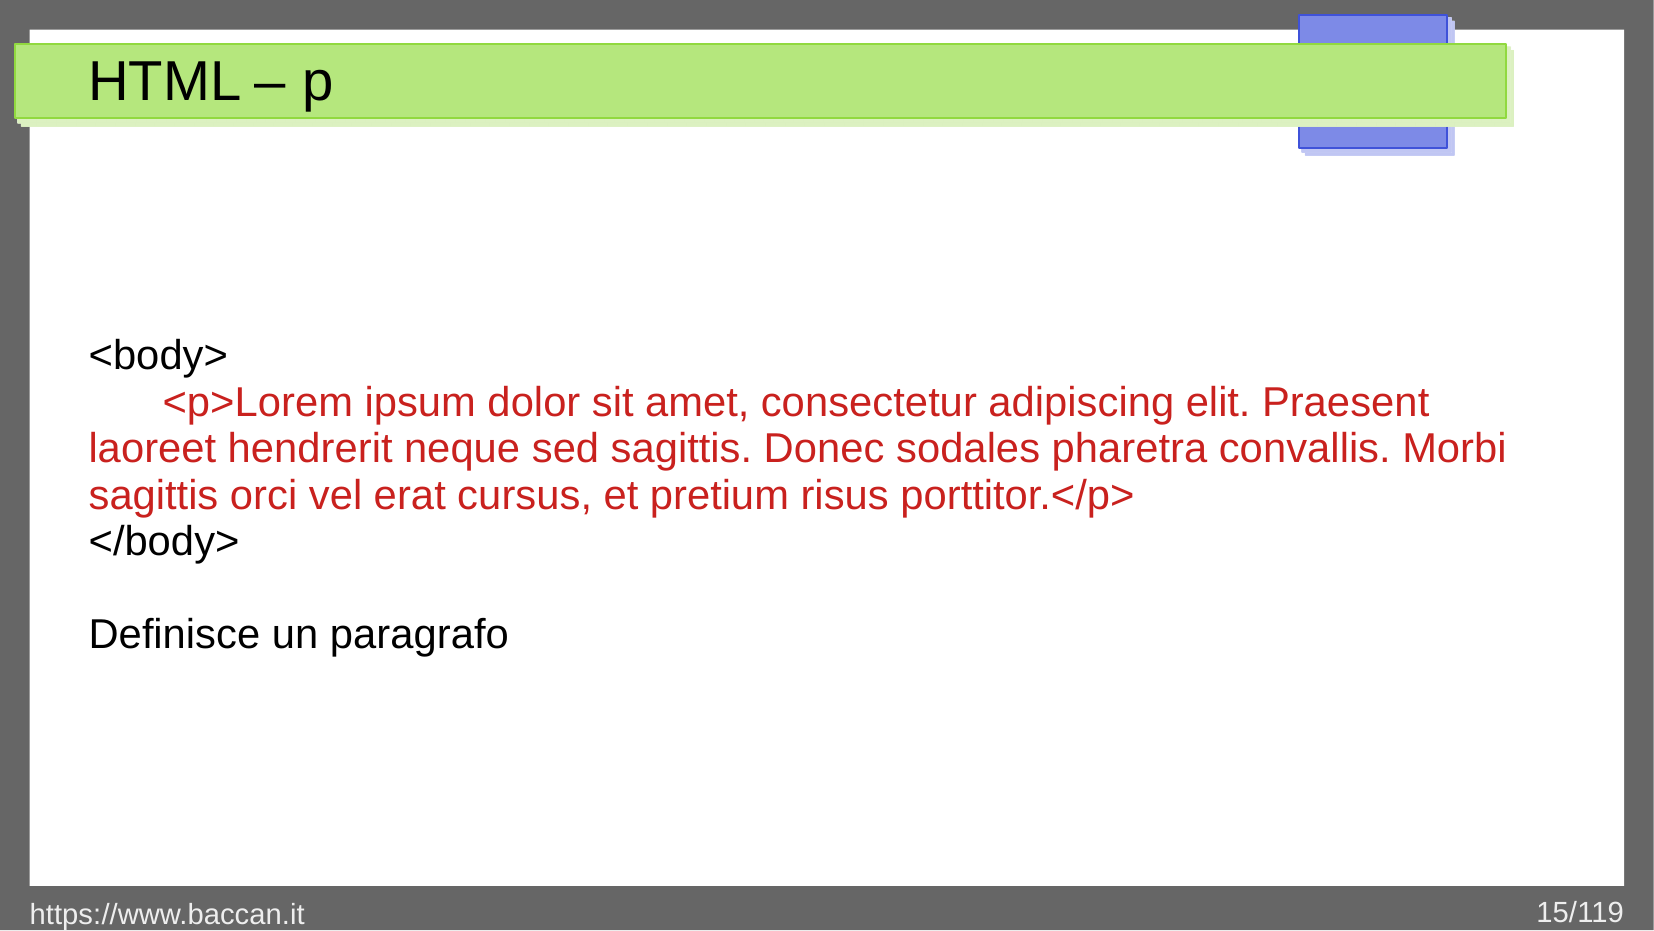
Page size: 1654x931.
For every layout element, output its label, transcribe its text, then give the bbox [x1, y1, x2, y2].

title HTML – p [88, 44, 1506, 119]
text_box <body> <p>Lorem ipsum dolor sit amet, consectetur adipiscing elit. Praesent laoreet hendrerit neque sed sagittis. Donec sodales pharetra convallis. Morbi sagittis orci vel erat cursus, et pretium risus porttitor.</p> </body> Definisce un paragrafo [88, 169, 1565, 821]
